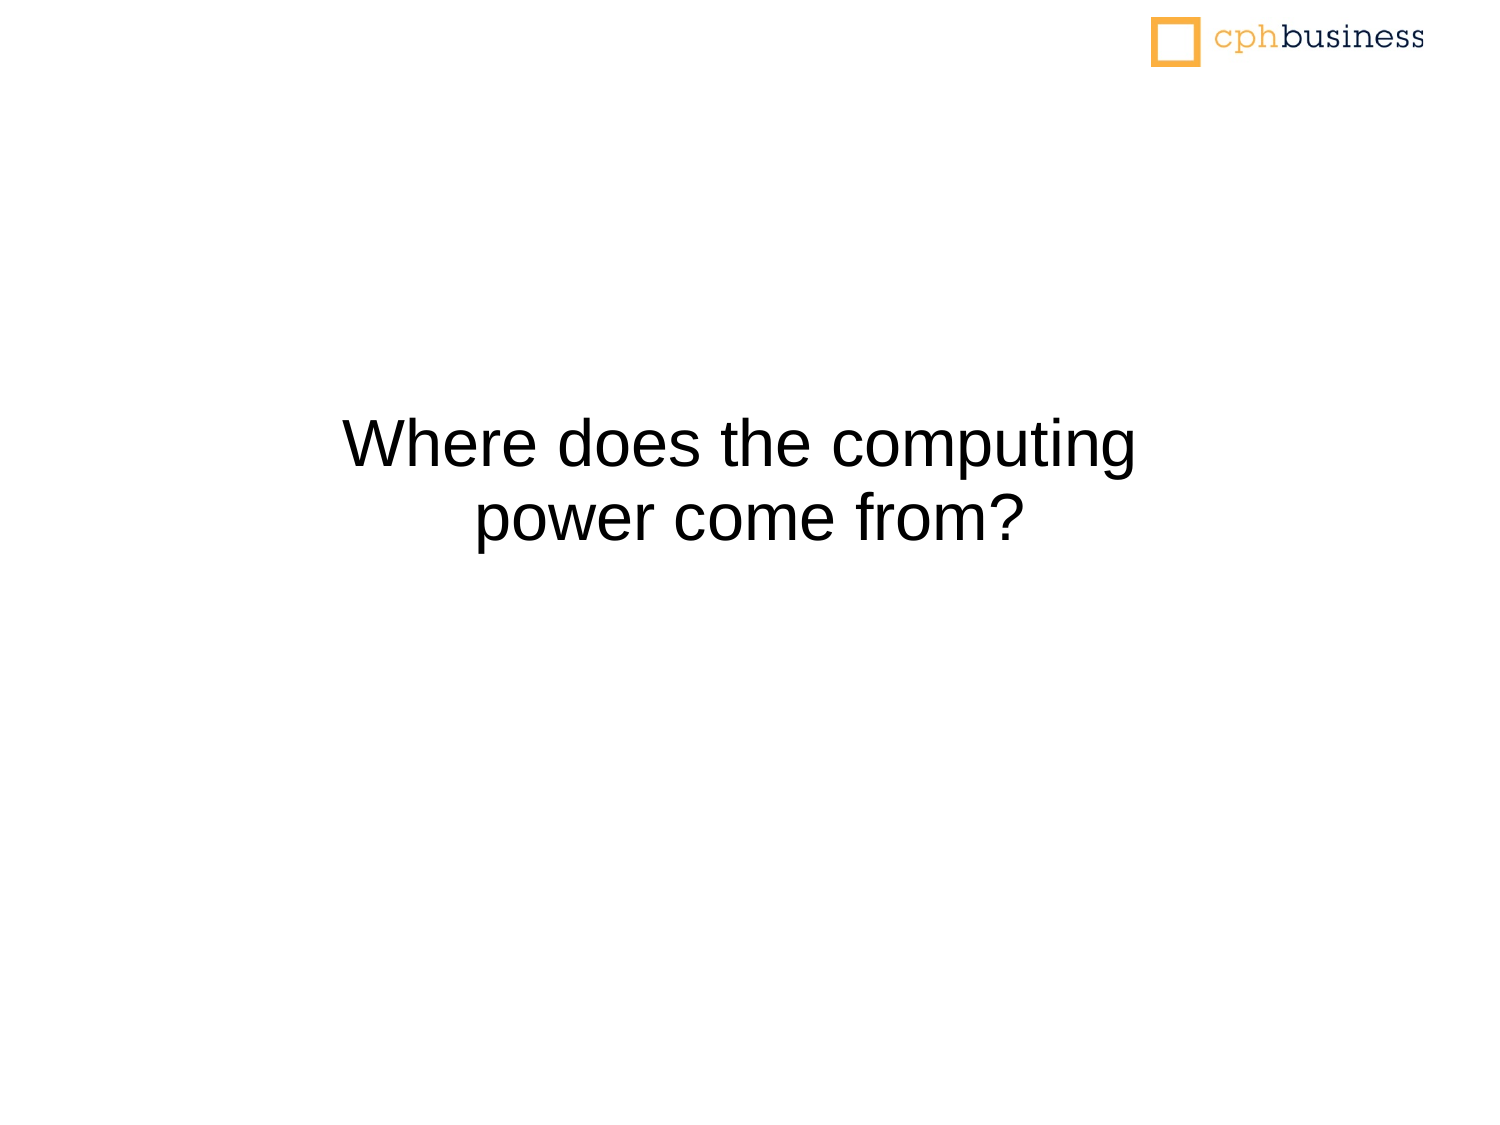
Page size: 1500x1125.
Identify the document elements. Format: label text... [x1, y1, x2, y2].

picture [1151, 17, 1424, 44]
subtitle Where does the computing power come from? [75, 44, 1425, 916]
